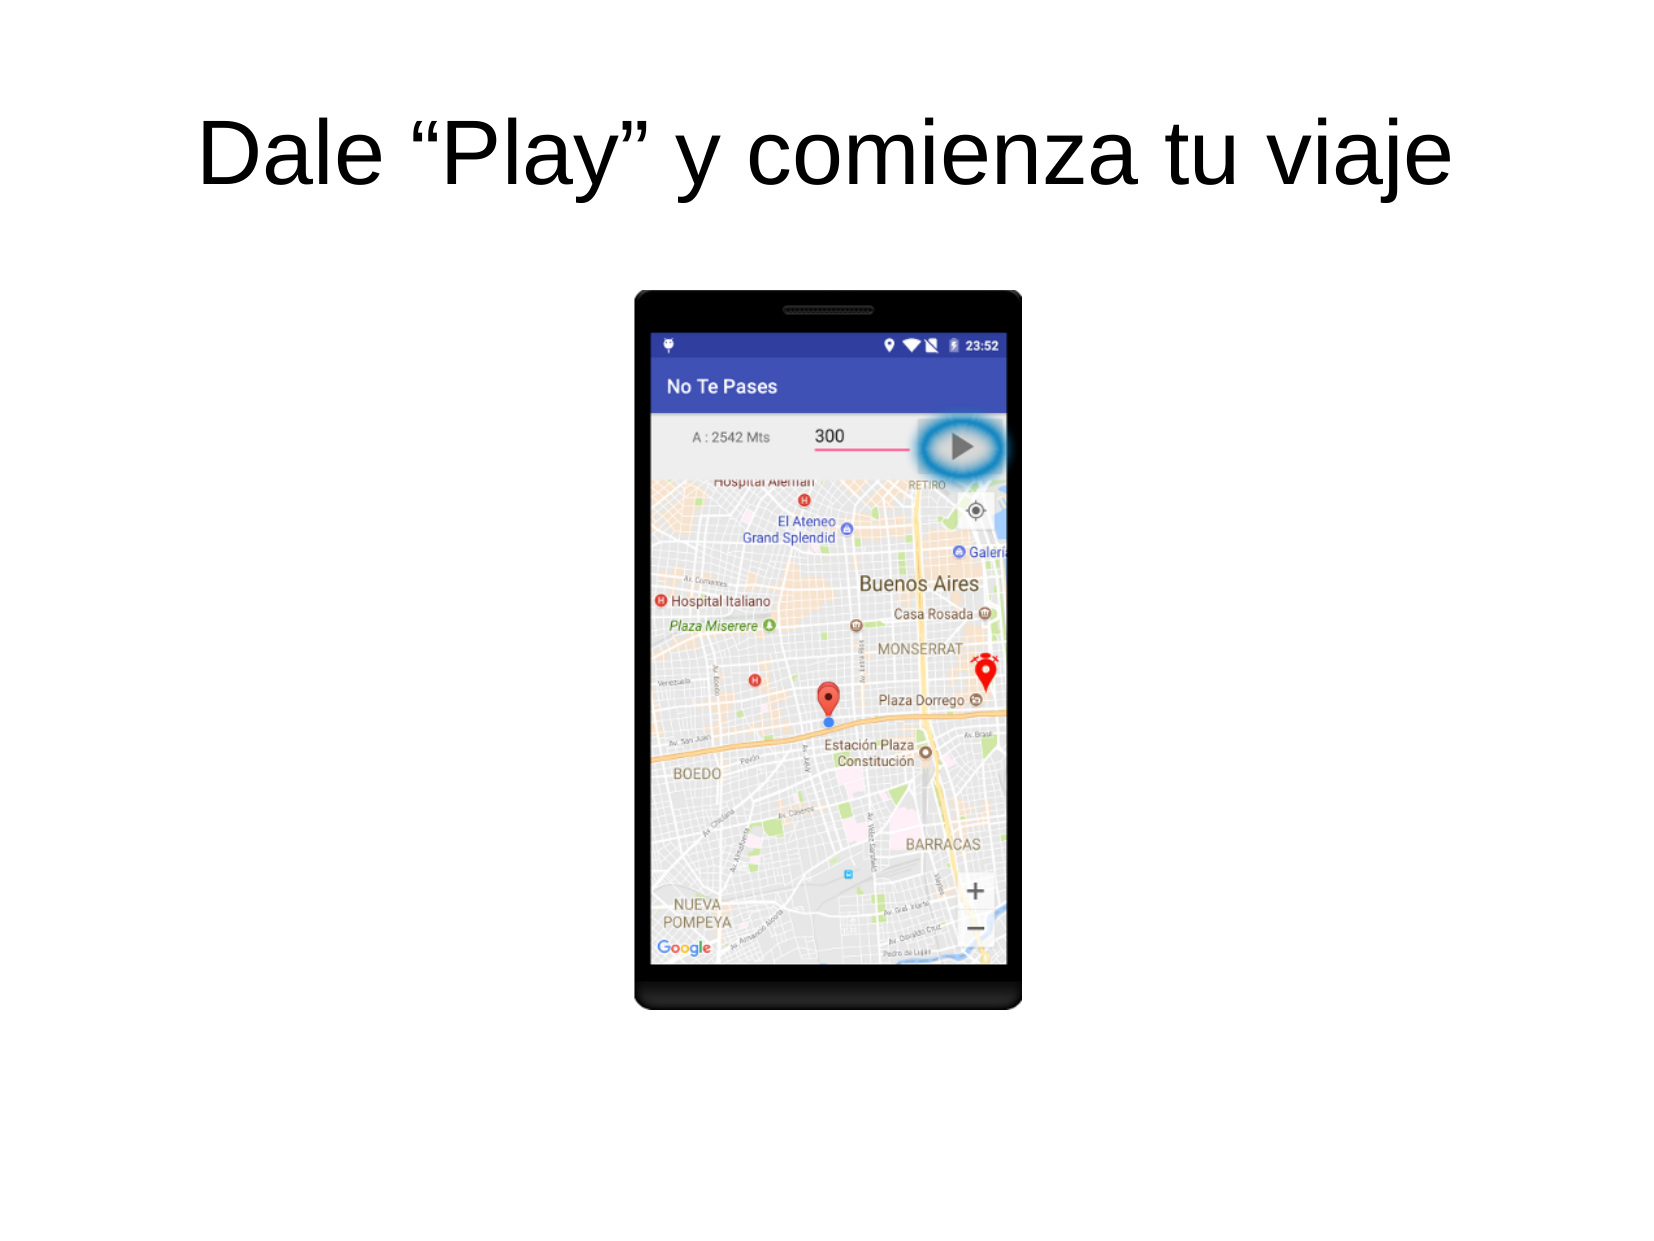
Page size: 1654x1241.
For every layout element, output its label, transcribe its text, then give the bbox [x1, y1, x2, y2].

title Dale “Play” y comienza tu viaje [82, 49, 1571, 257]
picture [632, 290, 1022, 1010]
